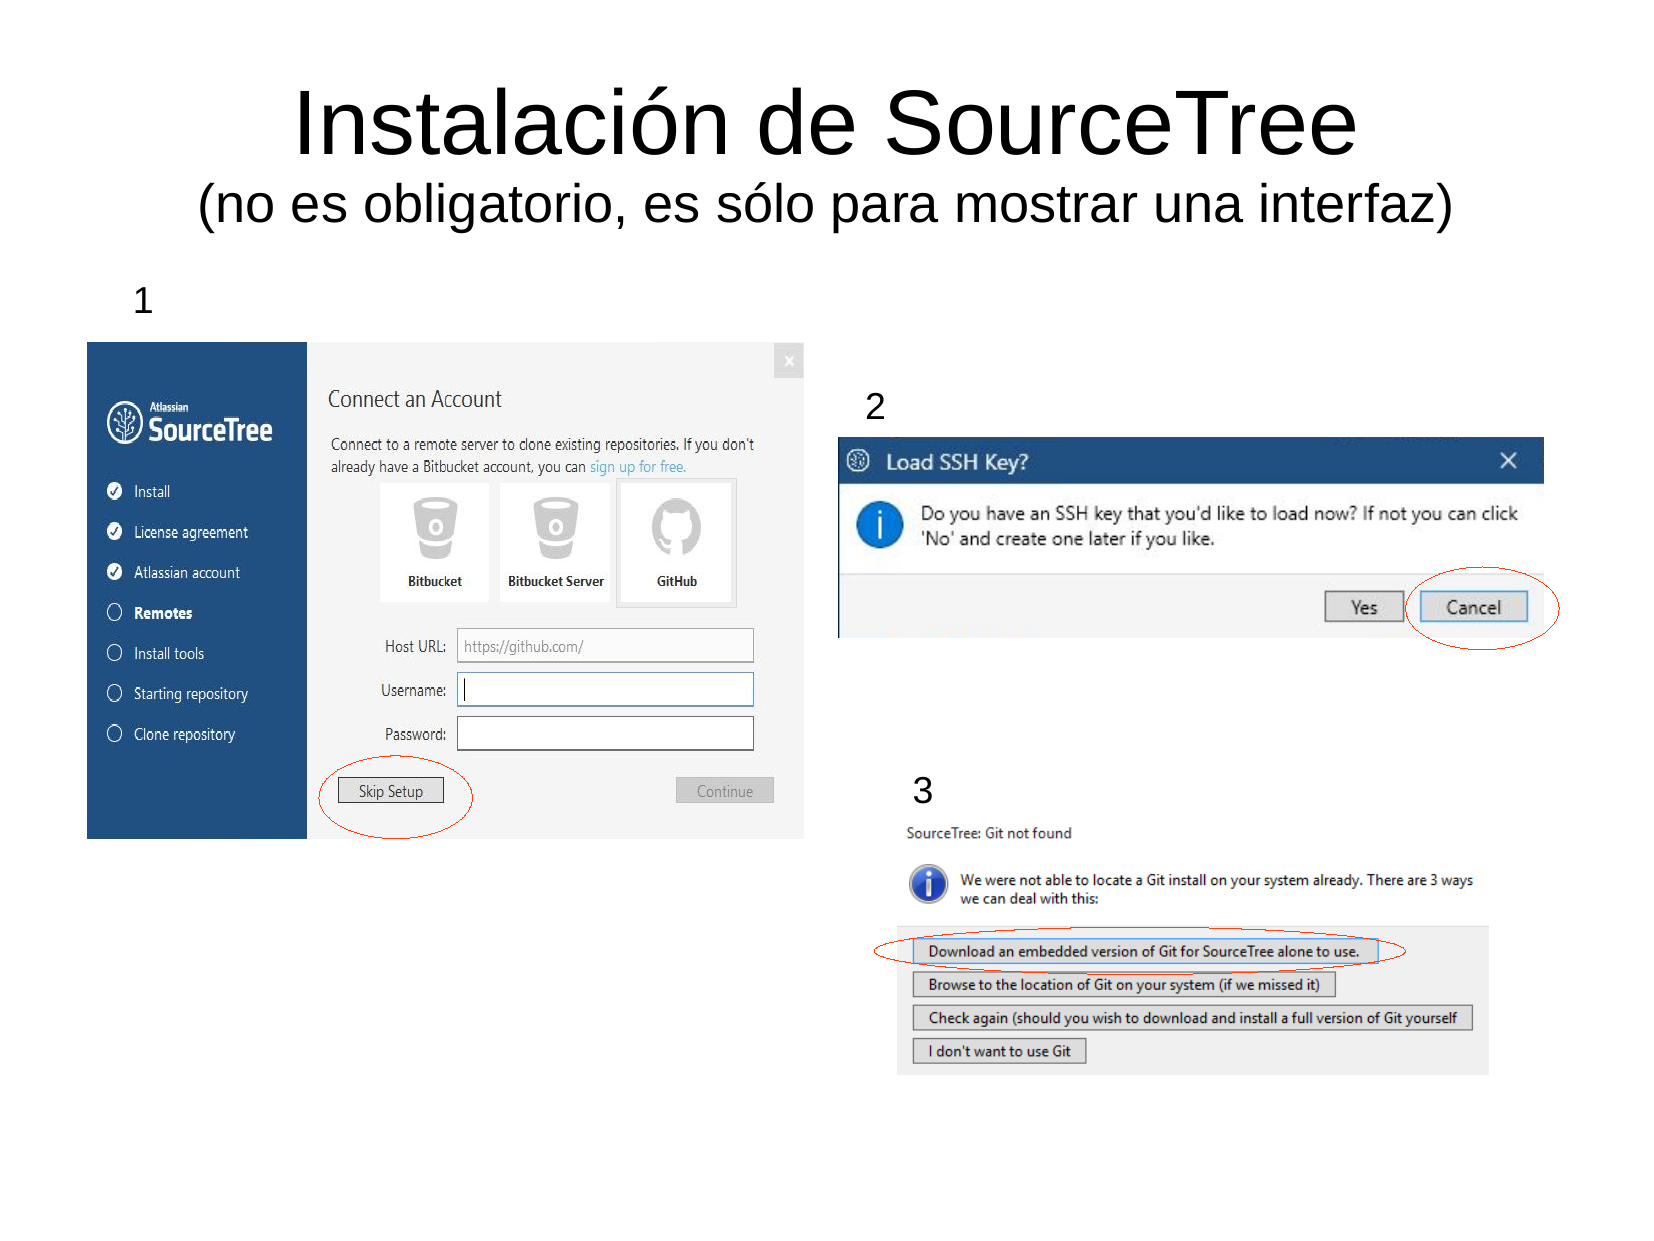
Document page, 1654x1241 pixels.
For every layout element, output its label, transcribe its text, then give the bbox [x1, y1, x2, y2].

text_box 2 [850, 377, 901, 435]
picture [87, 342, 804, 839]
text_box 3 [897, 761, 949, 819]
text_box 1 [118, 271, 169, 364]
picture [838, 437, 1544, 638]
picture [897, 815, 1489, 1075]
title Instalación de SourceTree (no es obligatorio, es sólo para mostrar una interfaz) [82, 49, 1571, 257]
